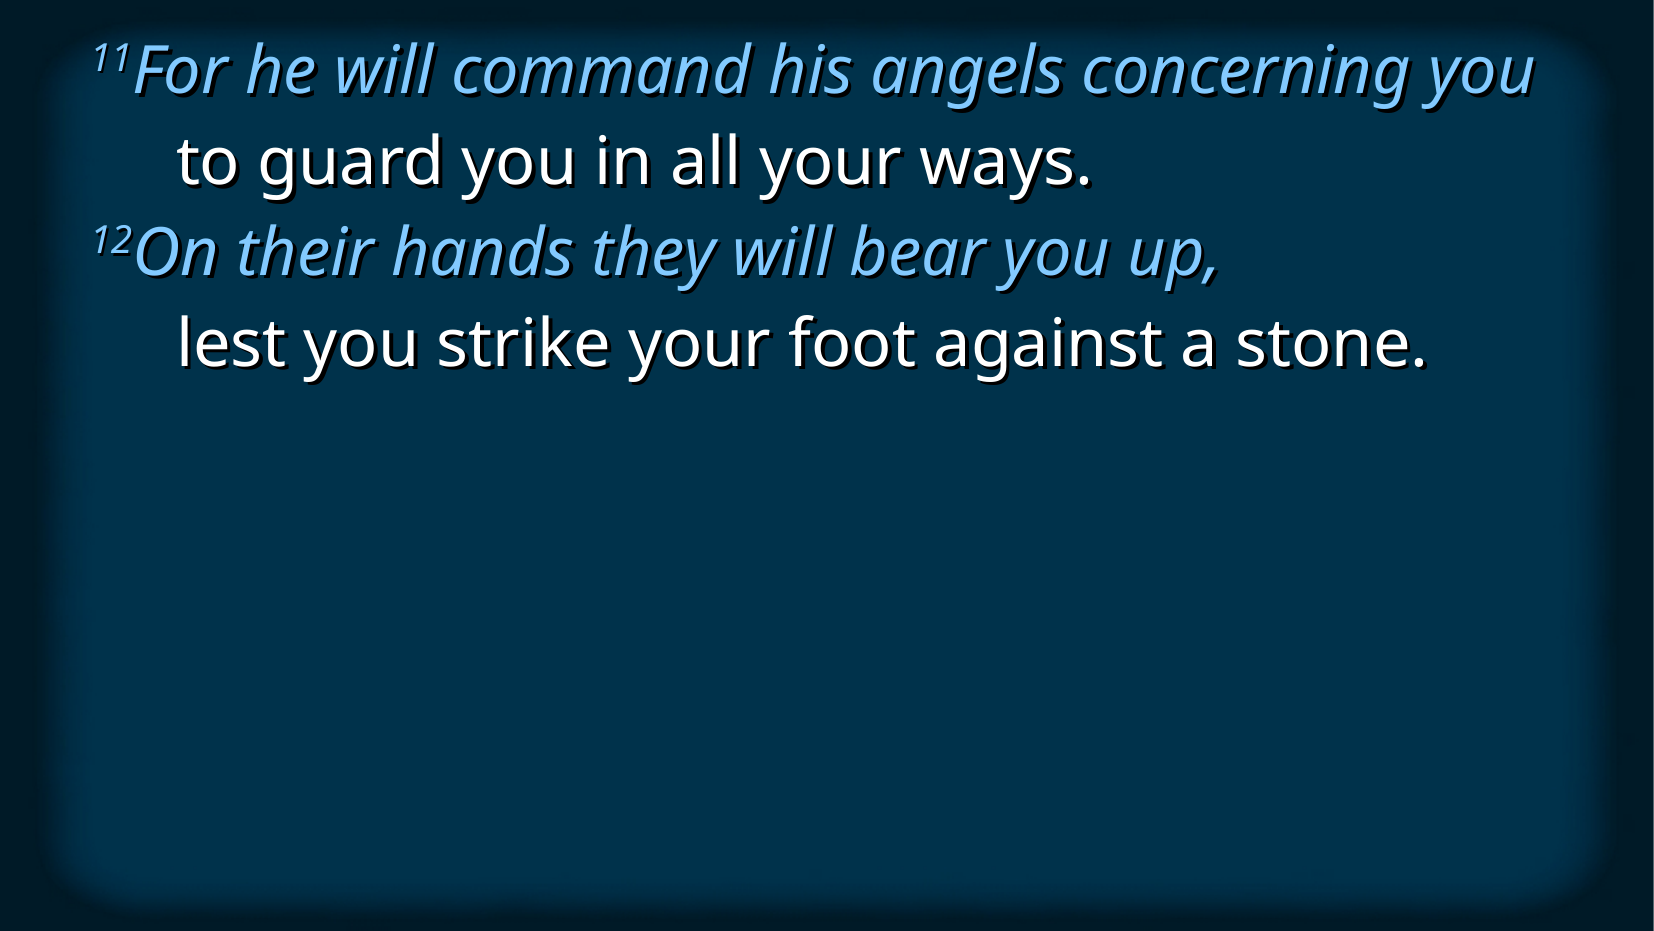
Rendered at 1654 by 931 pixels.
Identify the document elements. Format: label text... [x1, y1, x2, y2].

text_box 11For he will command his angels concerning you to guard you in all your ways. 12On their hands they will bear you up, lest you strike your foot against a stone. [75, 15, 1591, 406]
picture [0, 0, 1654, 931]
